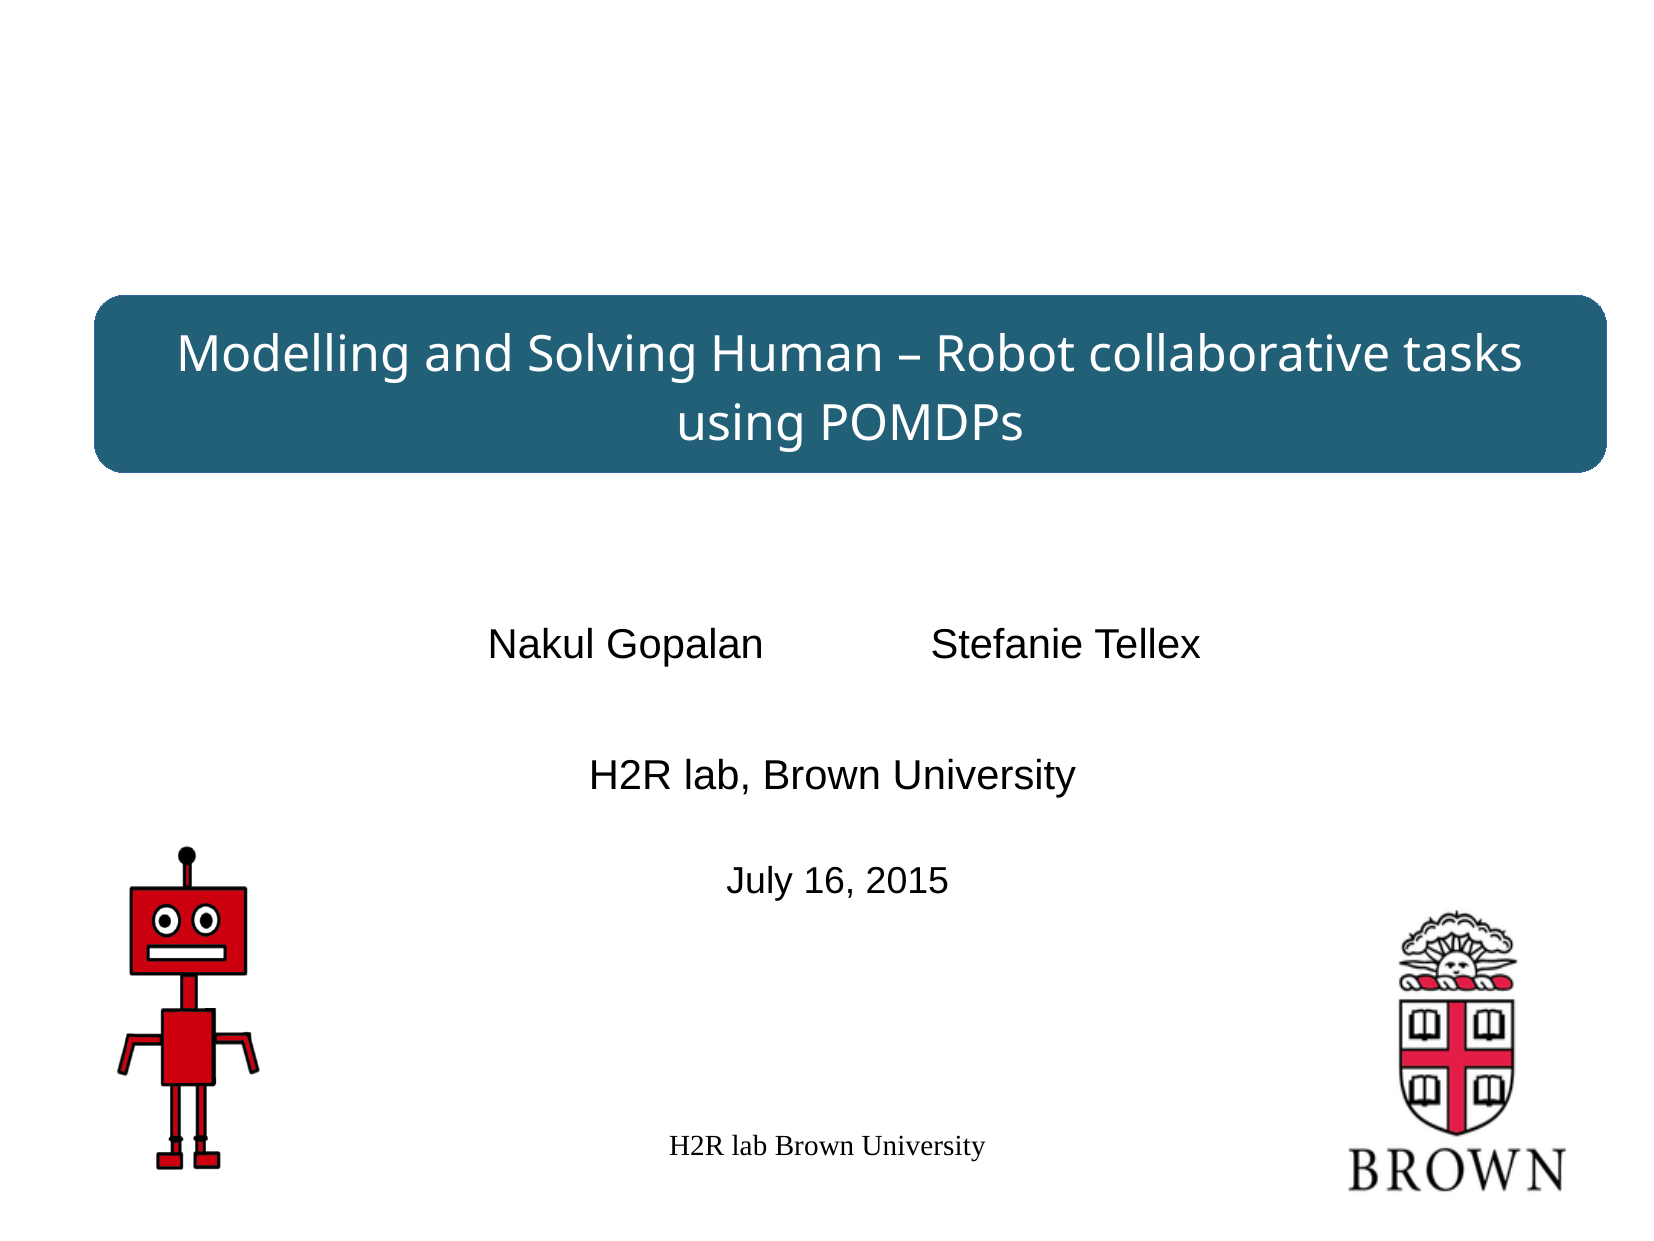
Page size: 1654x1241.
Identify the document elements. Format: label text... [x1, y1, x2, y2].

text_box [94, 295, 1607, 473]
text_box H2R lab, Brown University [342, 744, 1323, 806]
text_box Nakul Gopalan Stefanie Tellex [354, 613, 1335, 676]
title Modelling and Solving Human – Robot collaborative tasks using POMDPs [129, 312, 1571, 461]
text_box July 16, 2015 [554, 852, 1122, 910]
picture [1320, 897, 1595, 1205]
picture [116, 845, 260, 1170]
